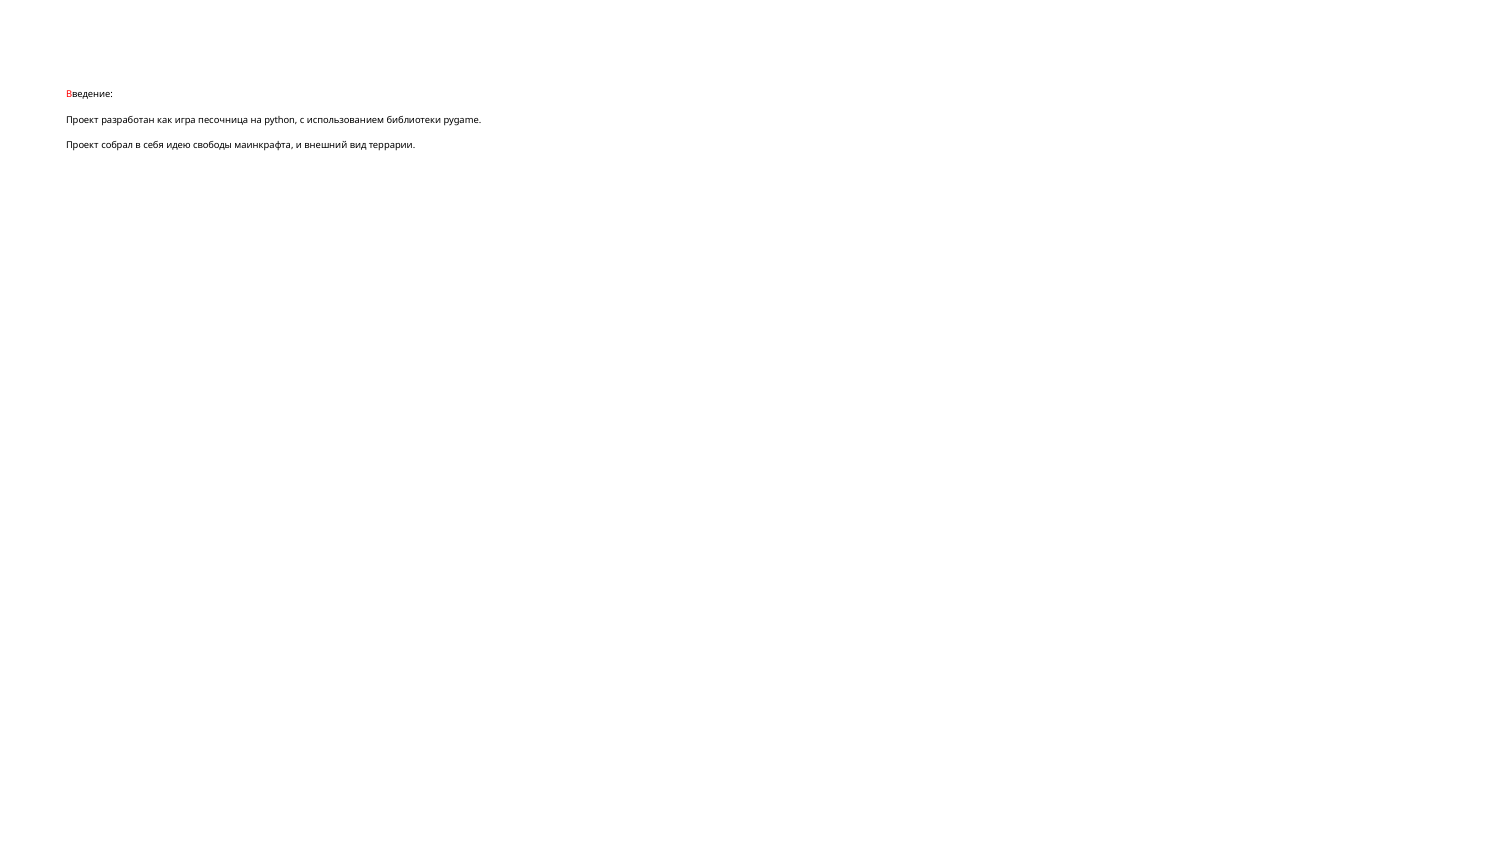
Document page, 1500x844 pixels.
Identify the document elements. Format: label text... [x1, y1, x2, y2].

title Введение: Проект разработан как игра песочница на python, с использованием библиотеки pygame. Проект собрал в себя идею свободы маинкрафта, и внешний вид террарии. [51, 72, 1449, 167]
